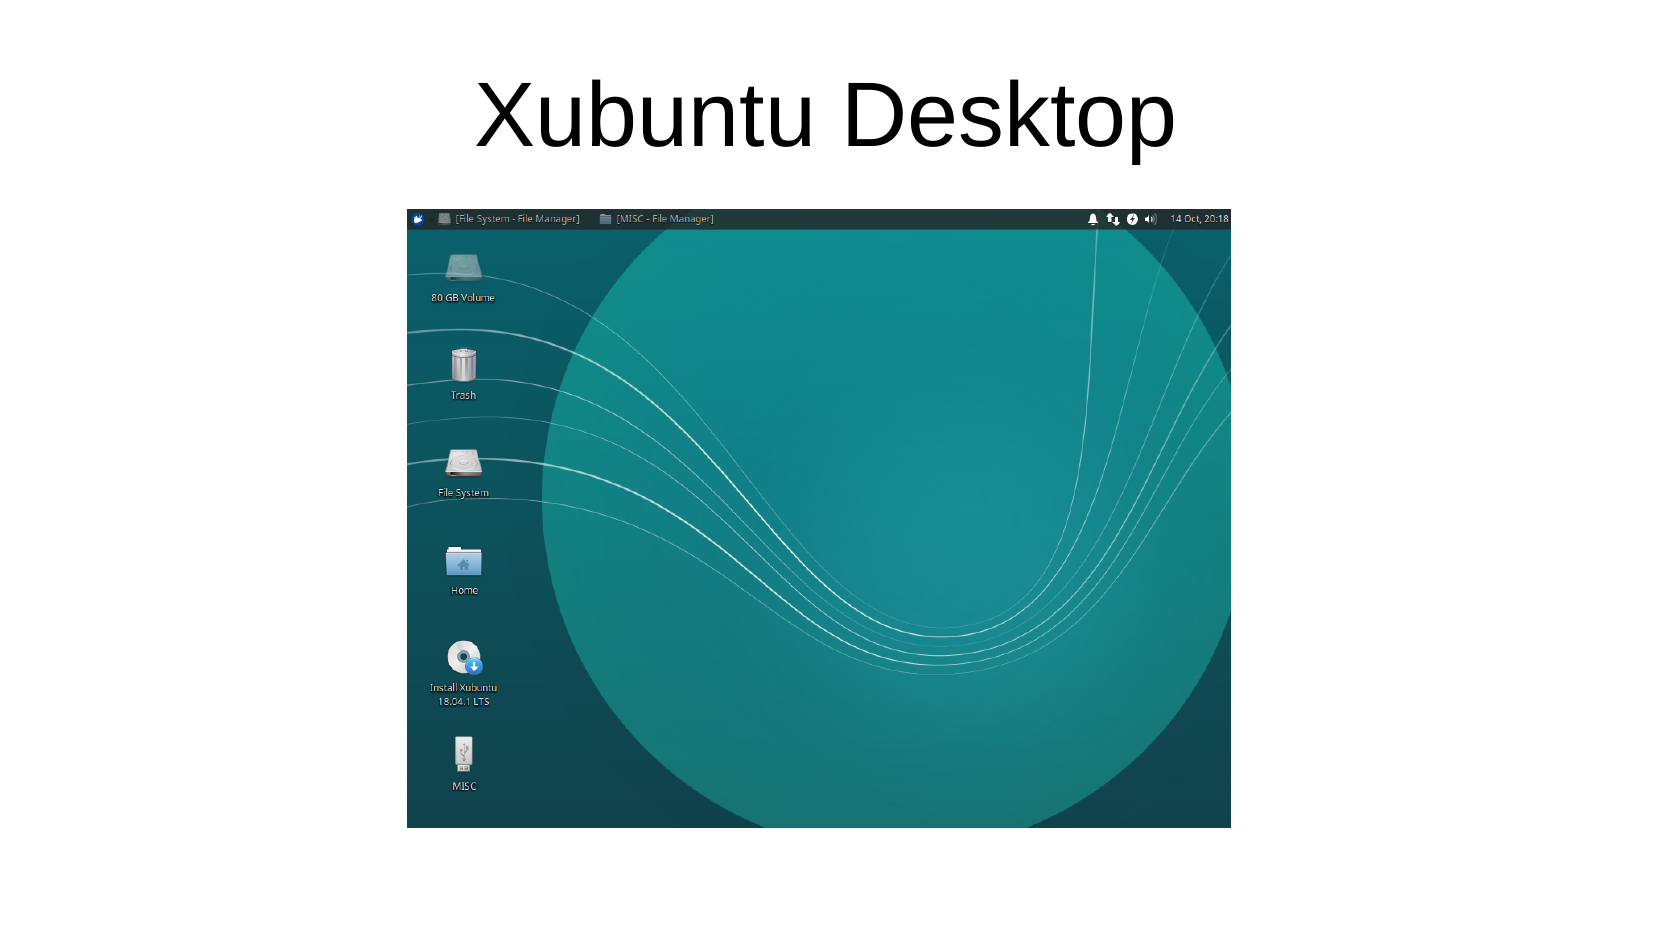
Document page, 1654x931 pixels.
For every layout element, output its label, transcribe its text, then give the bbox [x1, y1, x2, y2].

picture [407, 209, 1231, 828]
title Xubuntu Desktop [82, 37, 1571, 193]
